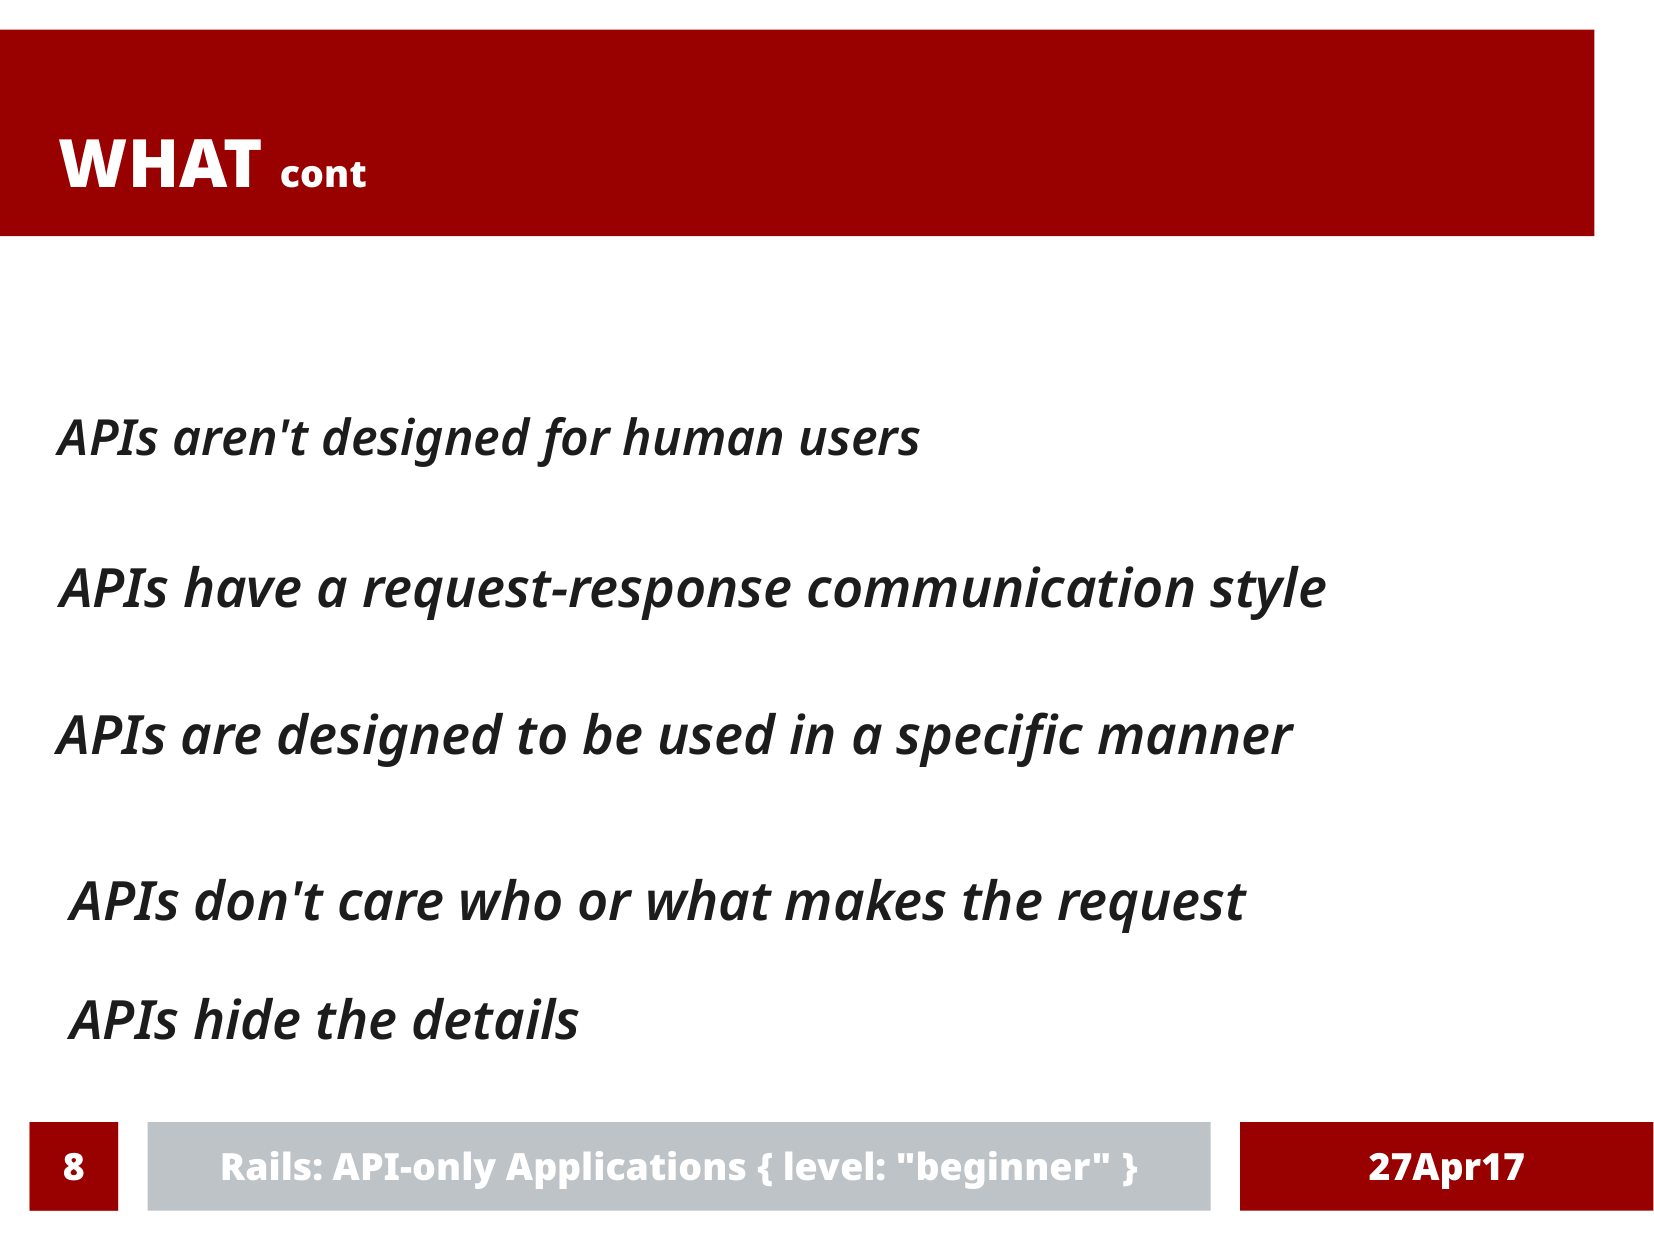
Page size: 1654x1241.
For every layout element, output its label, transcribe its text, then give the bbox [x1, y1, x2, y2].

text_box APIs are designed to be used in a specific manner [42, 615, 1364, 752]
text_box APIs have a request-response communication style [45, 468, 1402, 605]
text_box APIs don't care who or what makes the request [56, 780, 1300, 917]
title WHAT cont [59, 59, 1595, 207]
list APIs aren't designed for human users [59, 311, 1565, 471]
text_box APIs hide the details [55, 899, 615, 1036]
